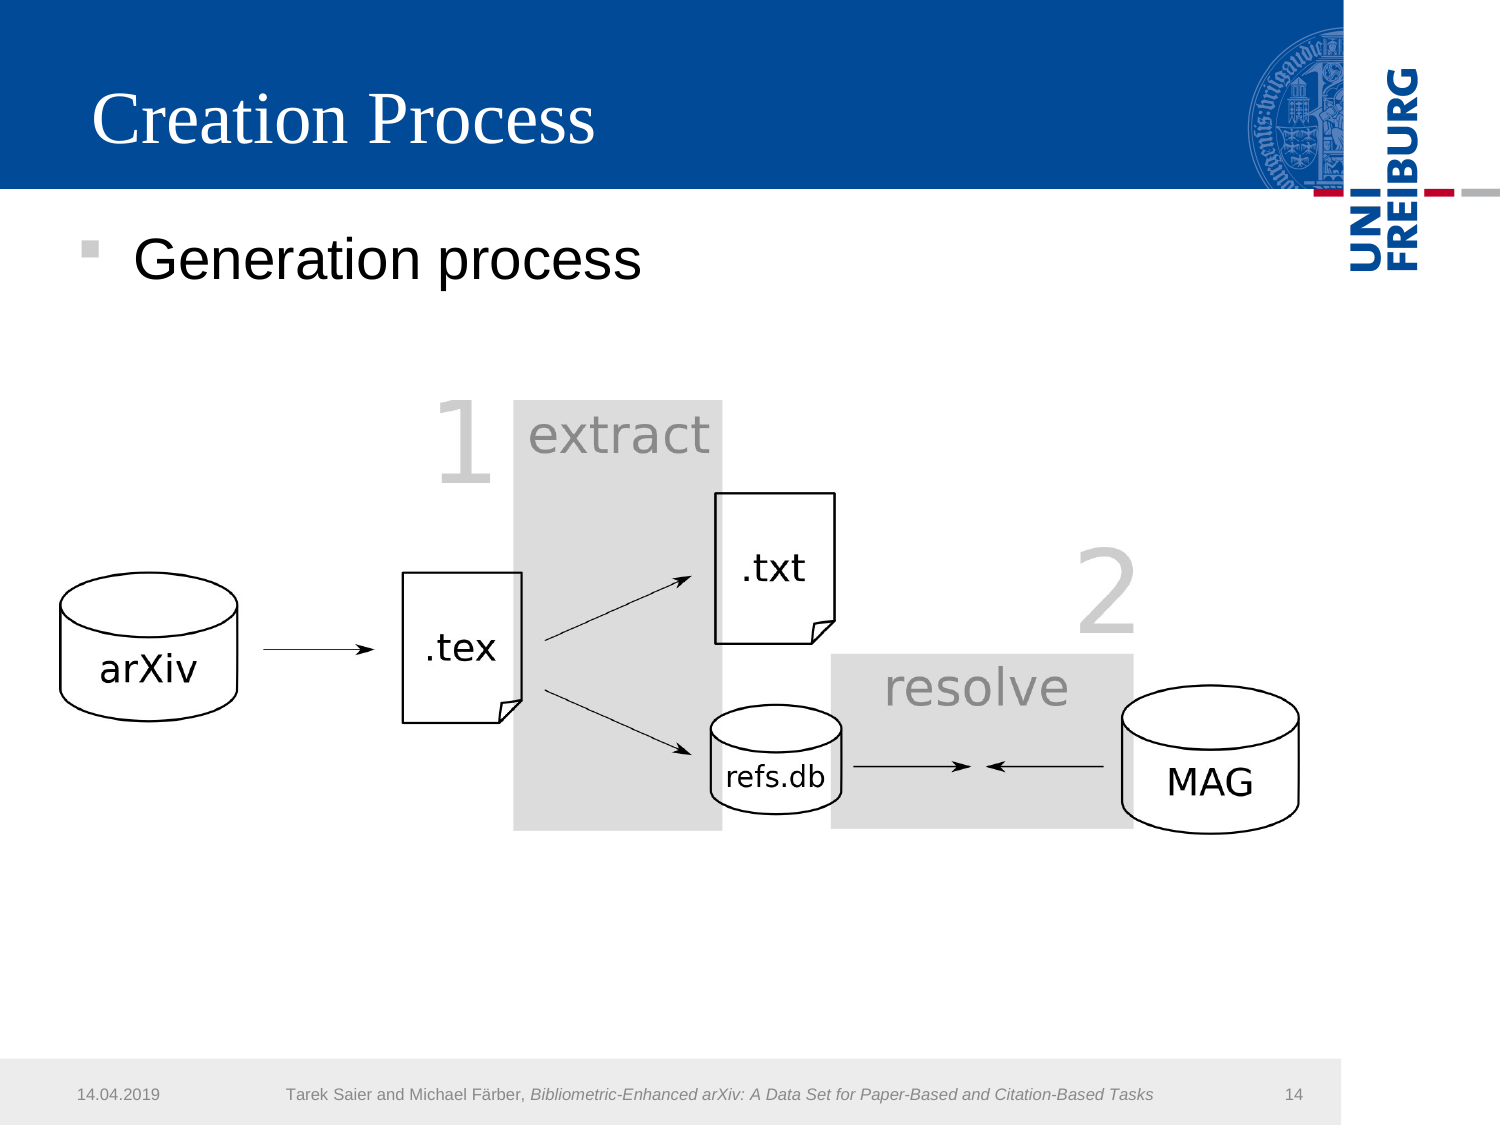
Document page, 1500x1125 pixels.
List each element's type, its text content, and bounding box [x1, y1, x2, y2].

title Creation Process [76, 49, 1235, 178]
list Generation process [76, 221, 1341, 1009]
picture [0, 0, 1500, 271]
picture [59, 400, 76, 835]
